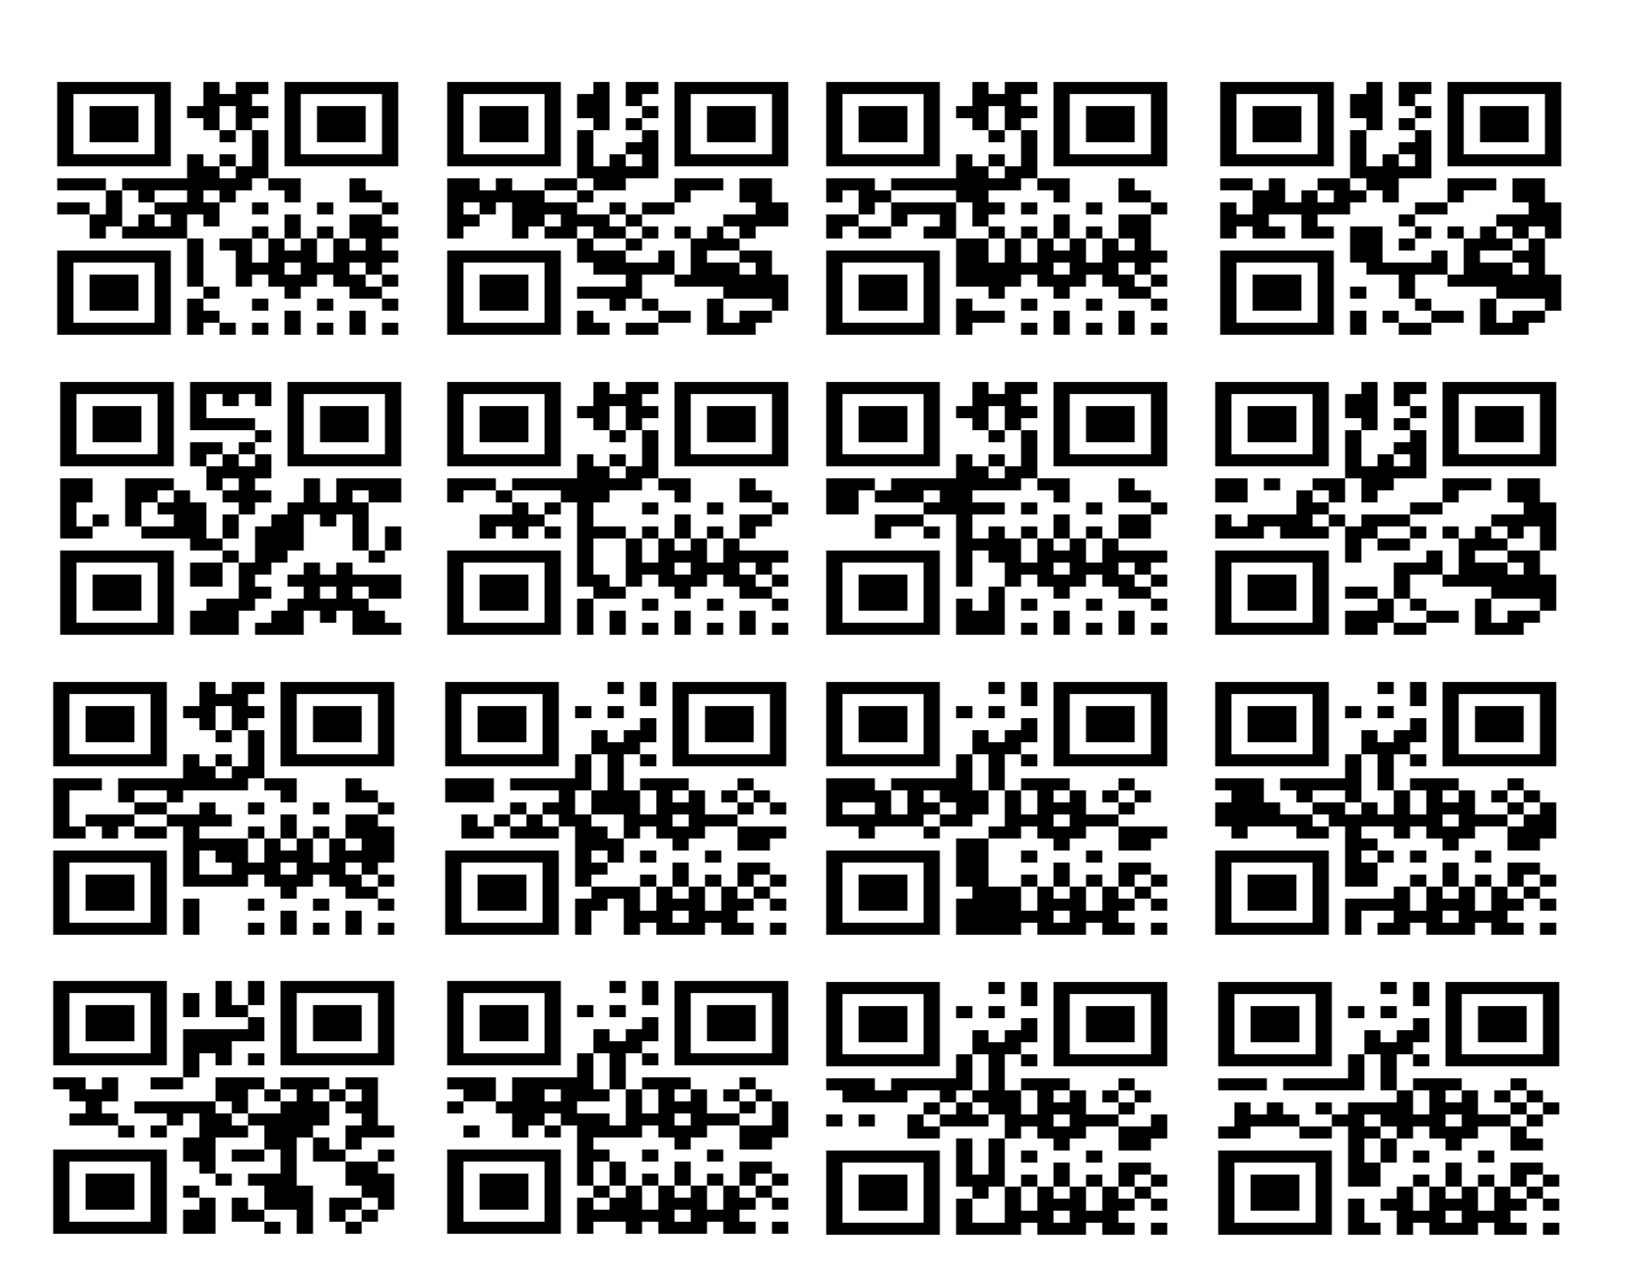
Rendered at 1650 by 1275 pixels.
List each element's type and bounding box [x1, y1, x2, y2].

picture [21, 58, 1594, 1259]
